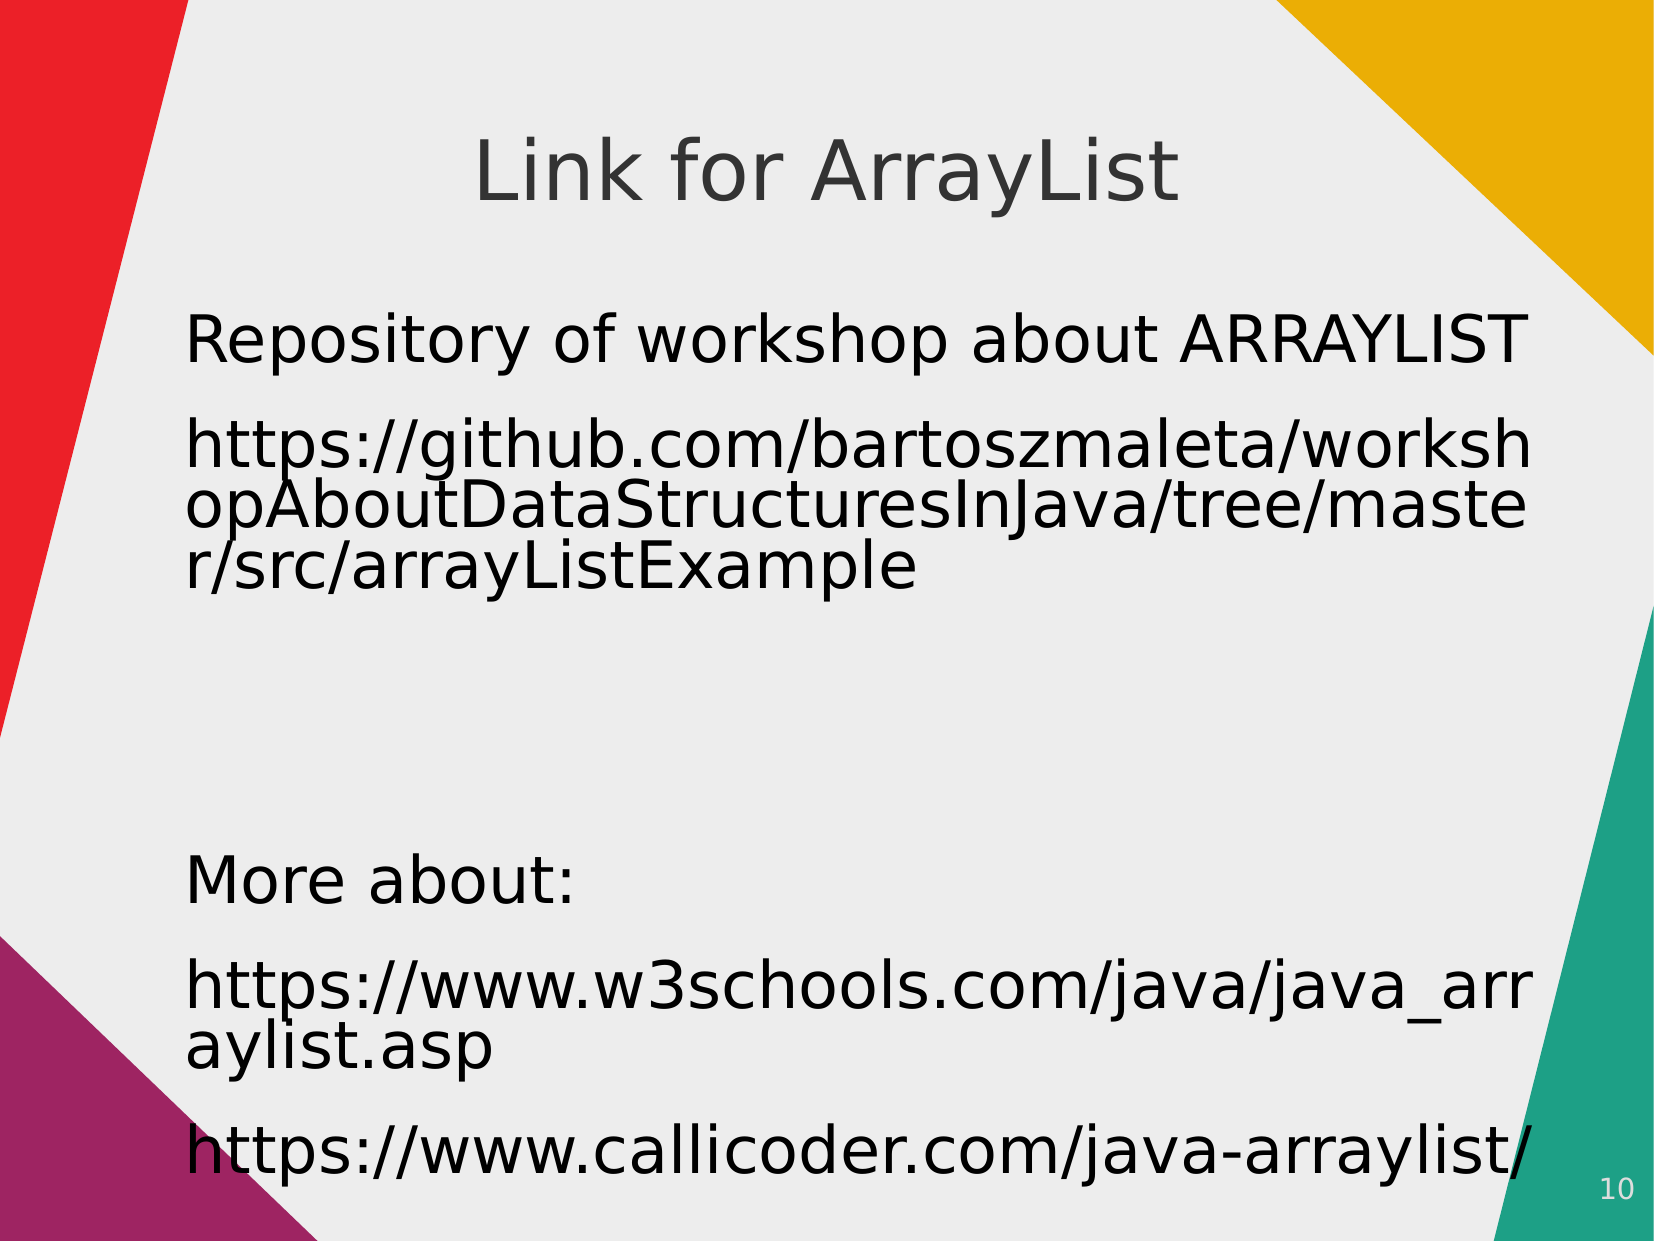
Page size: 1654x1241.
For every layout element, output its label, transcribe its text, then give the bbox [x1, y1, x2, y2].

list Repository of workshop about ARRAYLIST https://github.com/bartoszmaleta/workshopAboutDataStructuresInJava/tree/master/src/arrayListExample More about: https://www.w3schools.com/java/java_arraylist.asp https://www.callicoder.com/java-arraylist/ [114, 302, 1539, 1033]
title Link for ArrayList [114, 73, 1539, 271]
